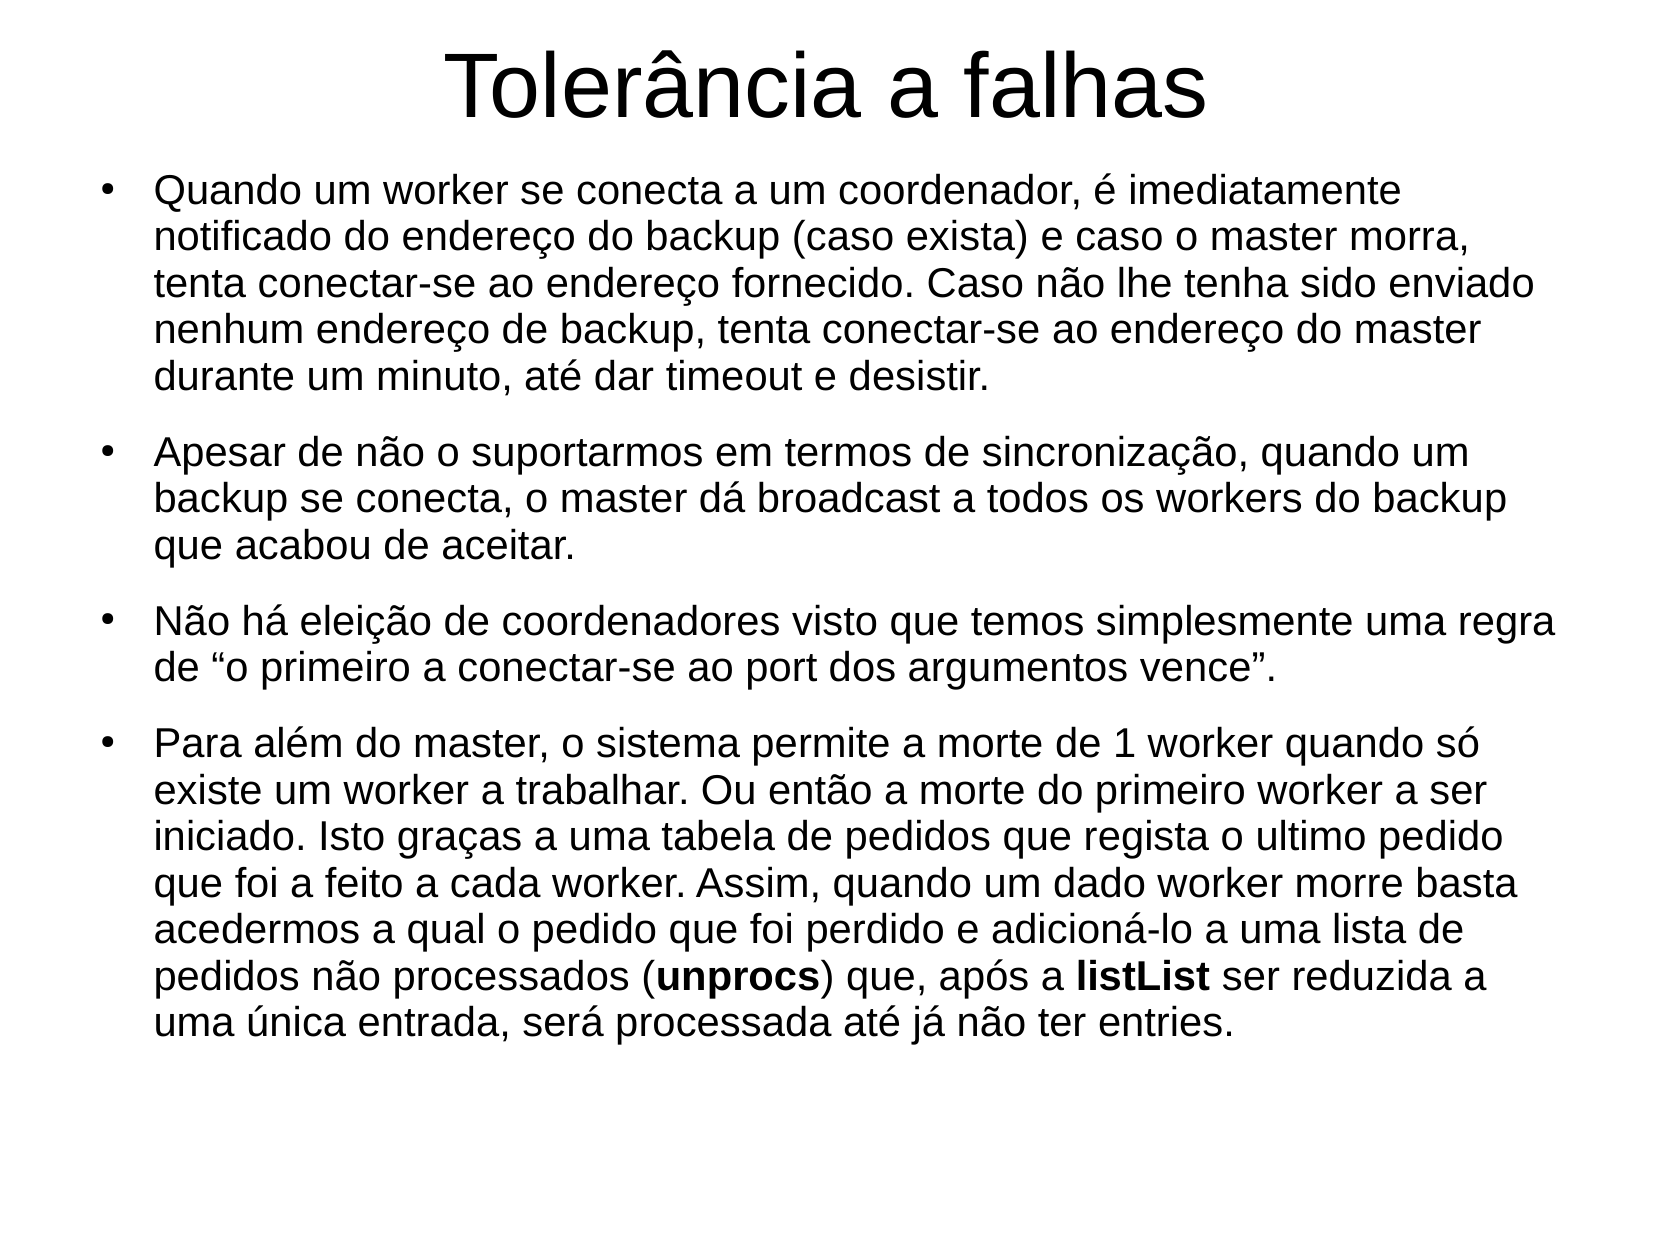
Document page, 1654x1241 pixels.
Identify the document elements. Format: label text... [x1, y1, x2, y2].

title Tolerância a falhas [82, 0, 1571, 166]
list Quando um worker se conecta a um coordenador, é imediatamente notificado do endereço do backup (caso exista) e caso o master morra, tenta conectar-se ao endereço fornecido. Caso não lhe tenha sido enviado nenhum endereço de backup, tenta conectar-se ao endereço do master durante um minuto, até dar timeout e desistir. Apesar de não o suportarmos em termos de sincronização, quando um backup se conecta, o master dá broadcast a todos os workers do backup que acabou de aceitar. Não há eleição de coordenadores visto que temos simplesmente uma regra de “o primeiro a conectar-se ao port dos argumentos vence”. Para além do master, o sistema permite a morte de 1 worker quando só existe um worker a trabalhar. Ou então a morte do primeiro worker a ser iniciado. Isto graças a uma tabela de pedidos que regista o ultimo pedido que foi a feito a cada worker. Assim, quando um dado worker morre basta acedermos a qual o pedido que foi perdido e adicioná-lo a uma lista de pedidos não processados (unprocs) que, após a listList ser reduzida a uma única entrada, será processada até já não ter entries. [82, 166, 1571, 1217]
